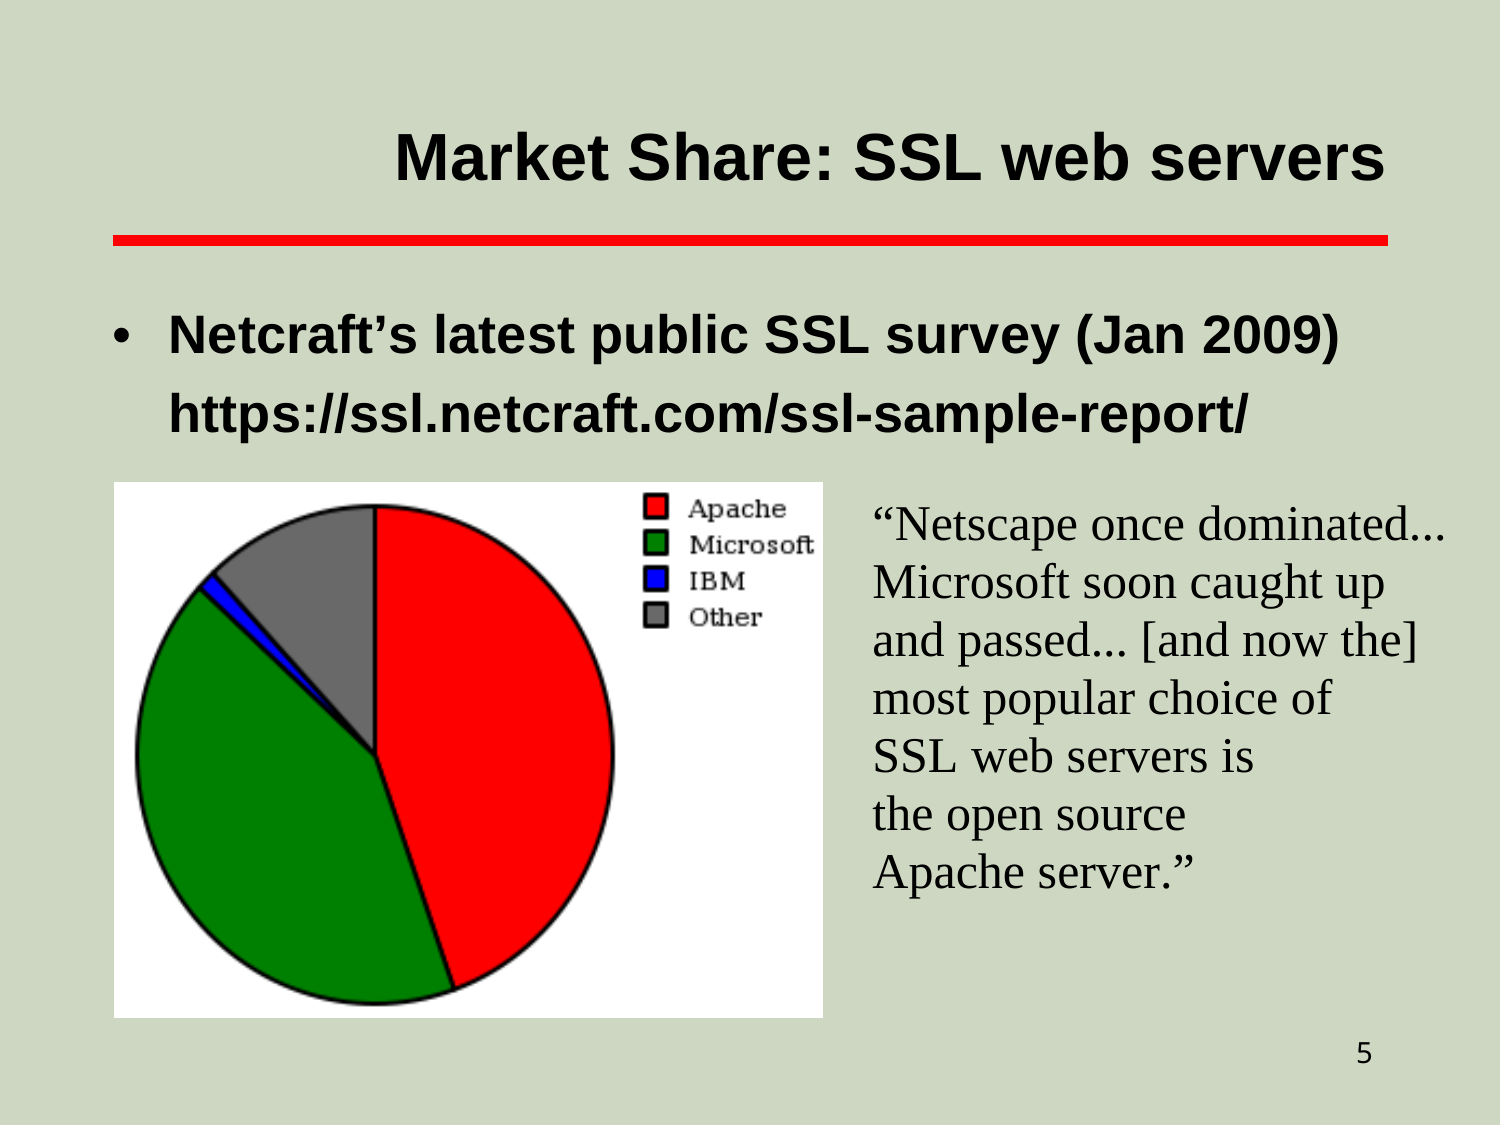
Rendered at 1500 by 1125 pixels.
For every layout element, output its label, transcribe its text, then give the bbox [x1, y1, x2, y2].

chart [114, 482, 829, 1019]
list Netcraft’s latest public SSL survey (Jan 2009) https://ssl.netcraft.com/ssl-sample-report/ [112, 299, 1388, 1080]
text_box “Netscape once dominated... Microsoft soon caught up and passed... [and now the] most popular choice of SSL web servers is the open source Apache server.” [872, 493, 1447, 905]
title Market Share: SSL web servers [337, 85, 1388, 224]
